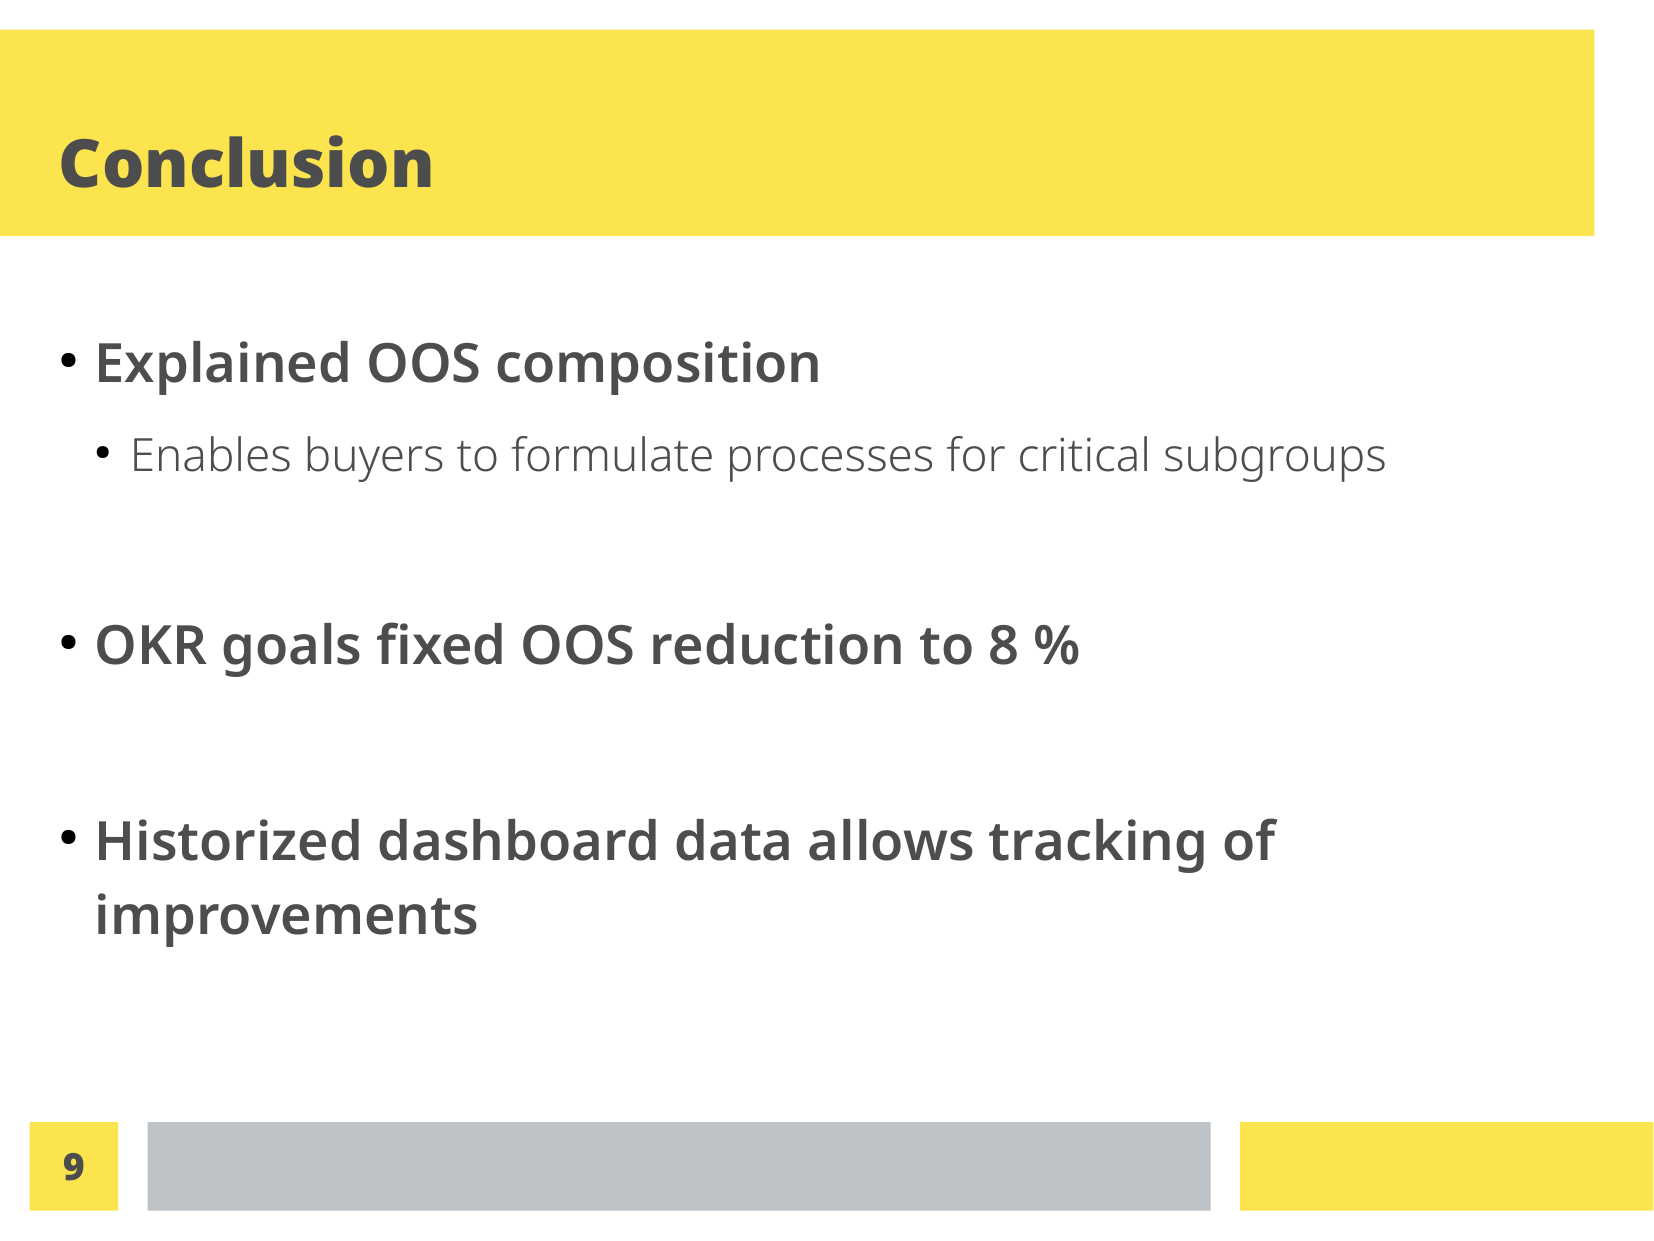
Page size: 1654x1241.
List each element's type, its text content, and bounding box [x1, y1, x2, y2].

title Conclusion [59, 59, 1595, 207]
list Explained OOS composition Enables buyers to formulate processes for critical subgroups OKR goals fixed OOS reduction to 8 % Historized dashboard data allows tracking of improvements [59, 324, 1565, 1093]
